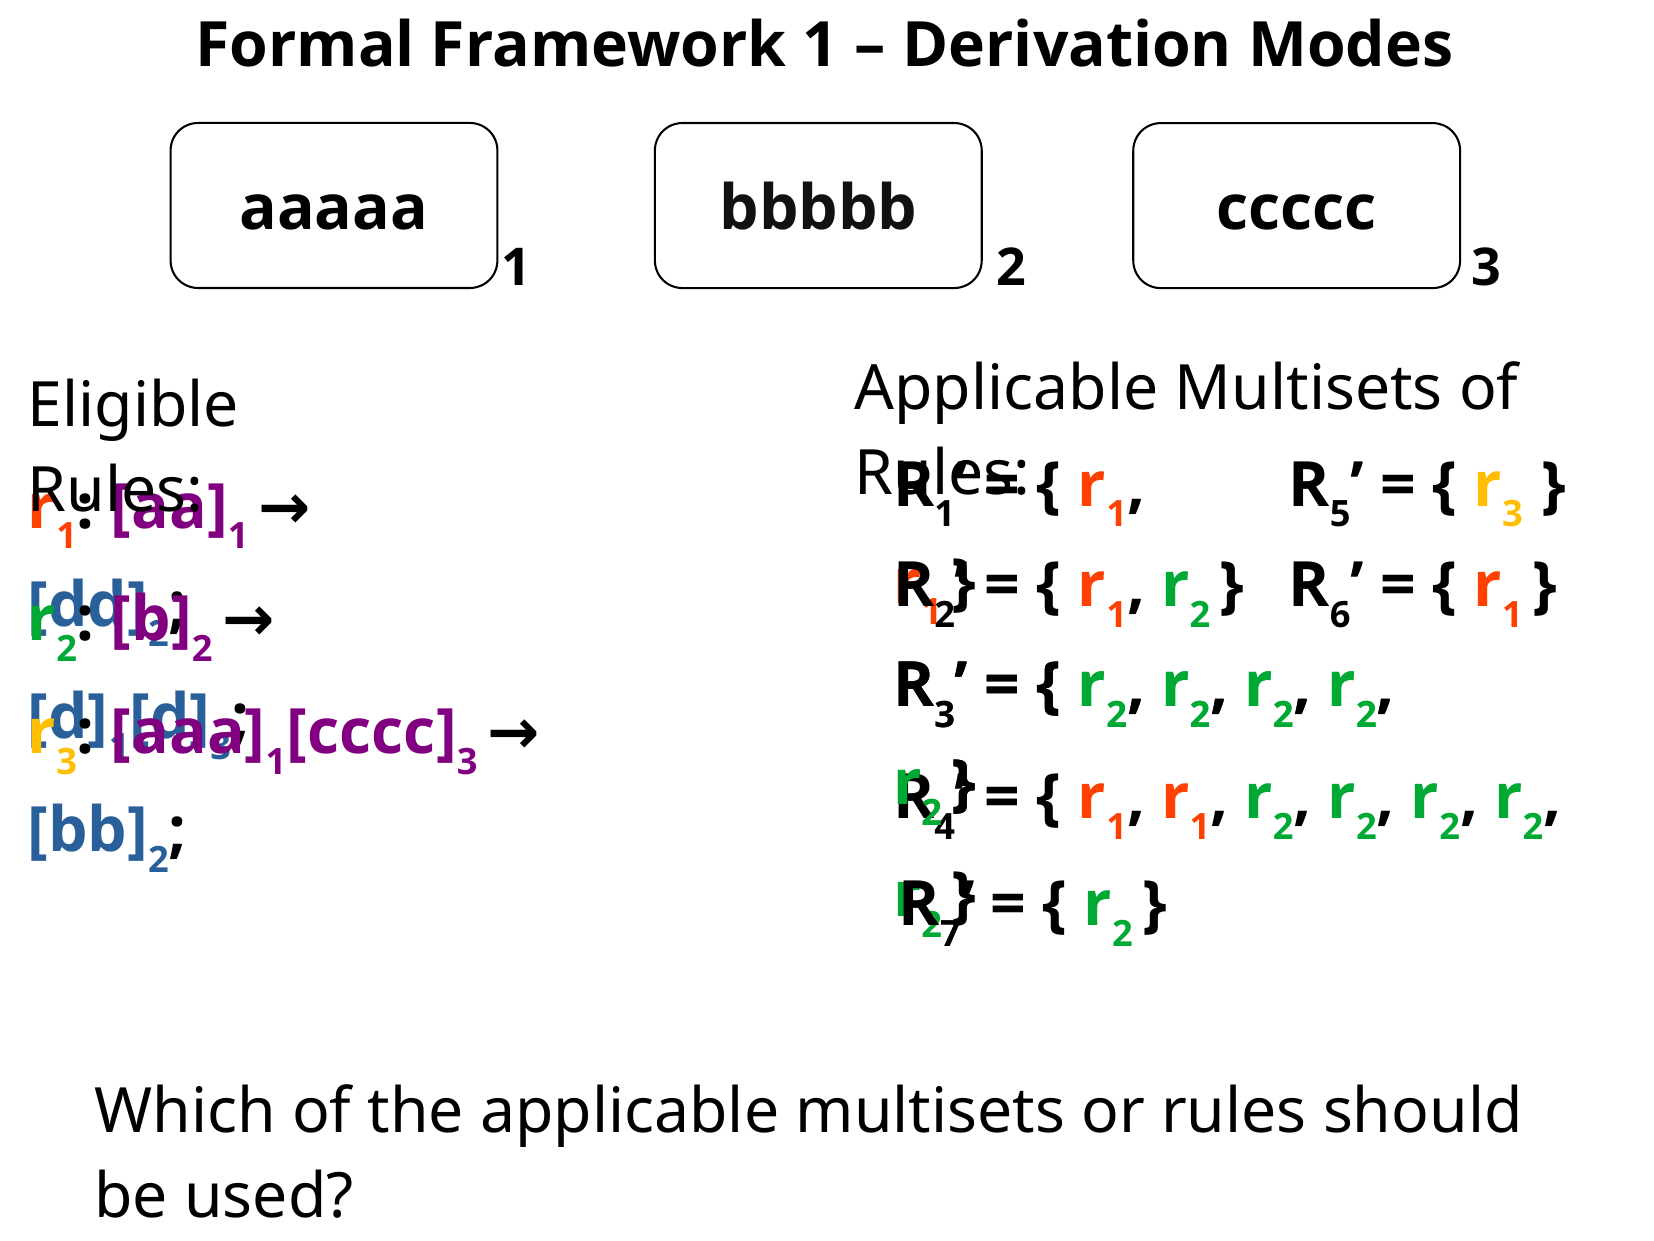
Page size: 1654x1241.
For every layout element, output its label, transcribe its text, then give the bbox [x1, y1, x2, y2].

text_box Applicable Multisets of Rules: [840, 335, 1604, 475]
text_box Eligible Rules: [12, 351, 421, 492]
text_box ccccc [1133, 123, 1461, 289]
text_box R6’ = { r1 } [1273, 532, 1611, 644]
text_box r2: [b]2 → [d]1[d]3; [12, 566, 468, 679]
title Formal Framework 1 – Derivation Modes [0, 1, 1651, 84]
text_box 3 [1456, 222, 1497, 307]
text_box R3’ = { r2, r2, r2, r2, r2 } [878, 632, 1442, 800]
text_box R7’ = { r2 } [884, 851, 1269, 963]
text_box R2’ = { r1, r2 } [878, 532, 1263, 632]
text_box 2 [981, 222, 1023, 306]
text_box R5’ = { r3 } [1273, 431, 1611, 532]
text_box Which of the applicable multisets or rules should be used? [79, 1058, 1554, 1199]
text_box bbbbb [654, 123, 982, 289]
text_box aaaaa [170, 122, 498, 289]
text_box 1 [486, 222, 527, 306]
text_box R1’ = { r1, r1 } [878, 431, 1216, 532]
text_box R4’ = { r1, r1, r2, r2, r2, r2, r2 } [878, 744, 1591, 912]
text_box r3: [aaa]1[cccc]3 → [bb]2; [12, 679, 648, 847]
text_box r1: [aa]1 → [dd]2; [12, 454, 448, 566]
